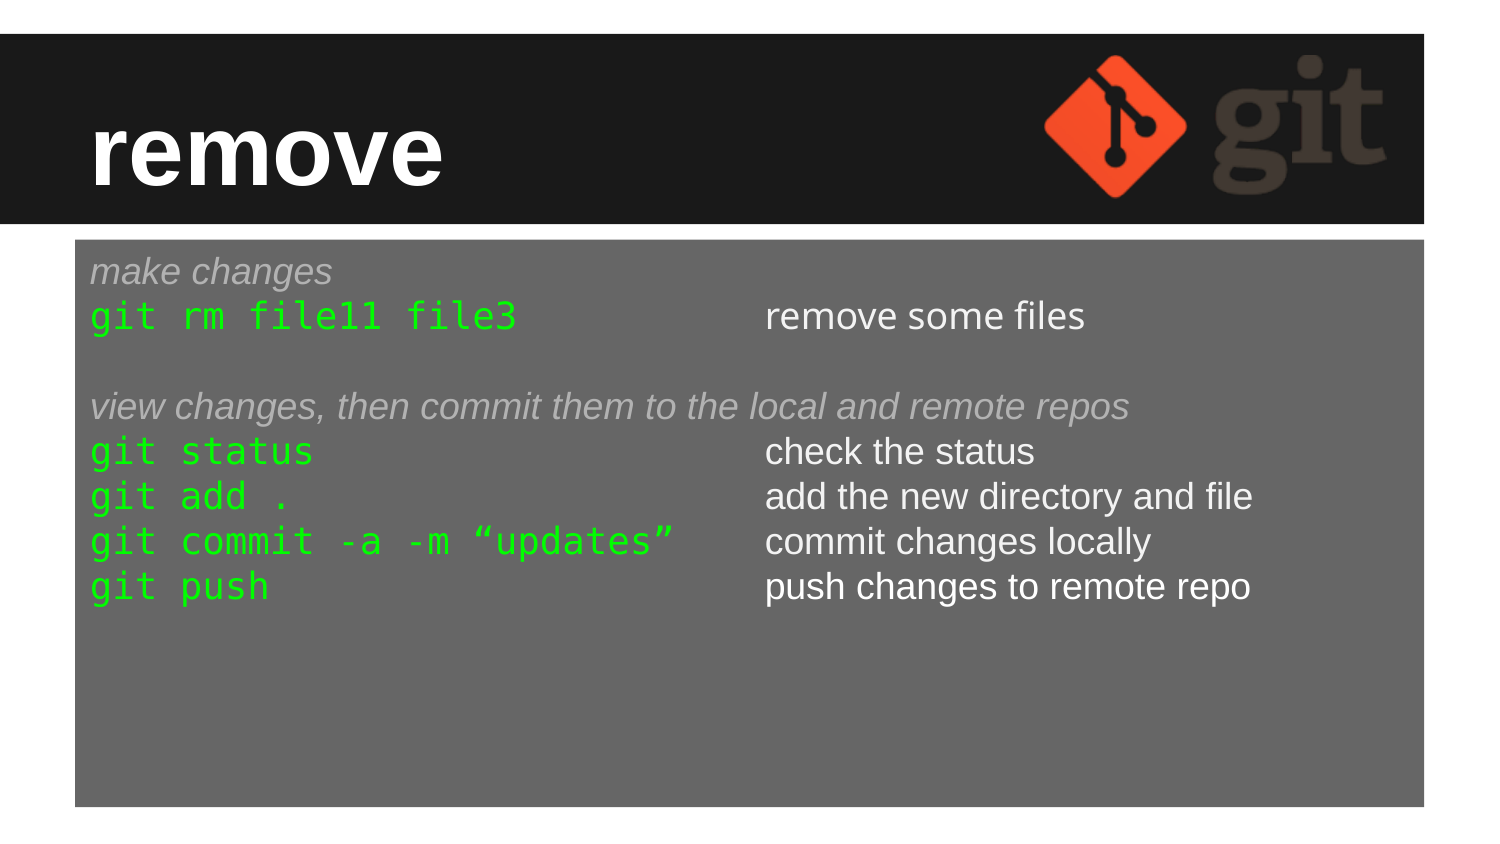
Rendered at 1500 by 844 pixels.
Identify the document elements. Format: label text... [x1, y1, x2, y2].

text_box remove [75, 33, 1425, 221]
text_box make changes git rm file11 file3 remove some files view changes, then commit them to the local and remote repos git status check the status git add . add the new directory and file git commit -a -m “updates” commit changes locally git push push changes to remote repo [75, 239, 1425, 830]
picture [1044, 55, 1387, 199]
